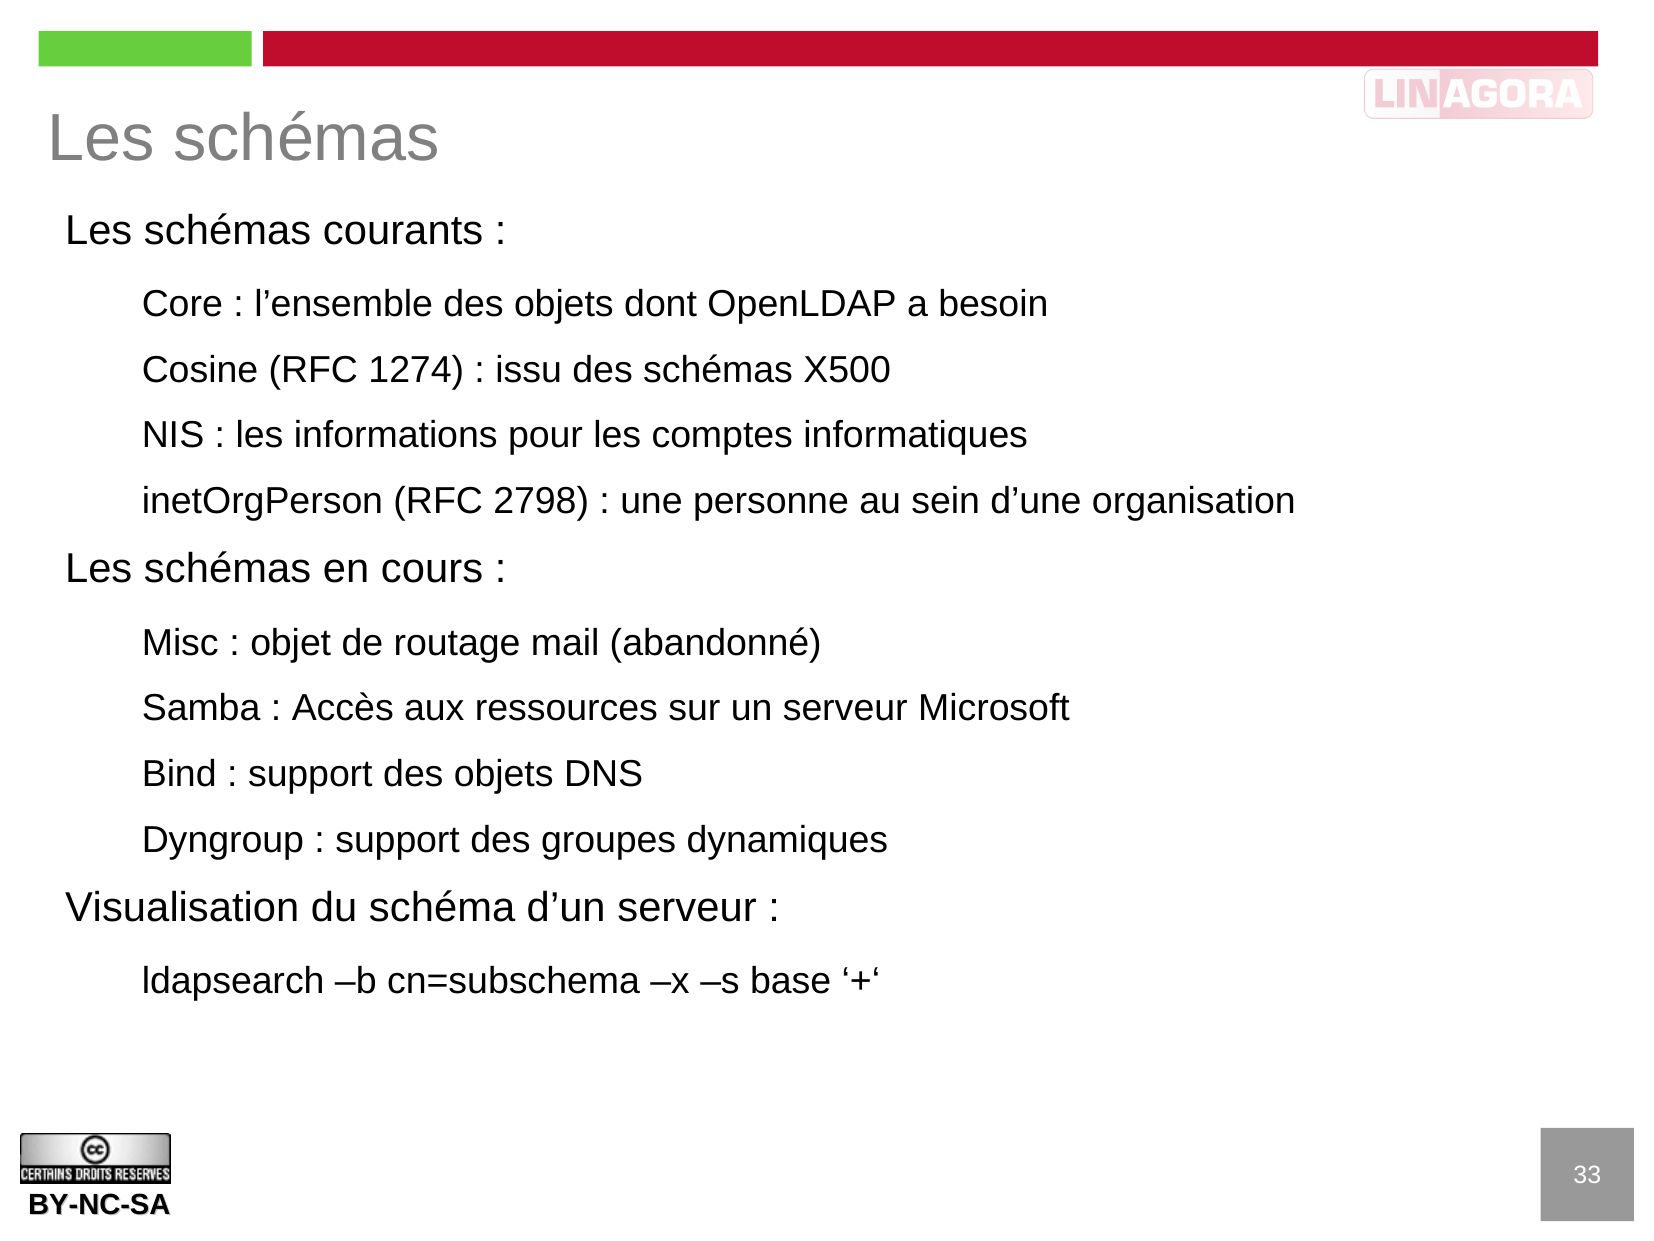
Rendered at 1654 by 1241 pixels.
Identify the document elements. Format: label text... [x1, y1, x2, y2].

picture [20, 1133, 171, 1184]
title Les schémas [47, 97, 1447, 178]
list Les schémas courants : Core : l’ensemble des objets dont OpenLDAP a besoin Cosine (RFC 1274) : issu des schémas X500 NIS : les informations pour les comptes informatiques inetOrgPerson (RFC 2798) : une personne au sein d’une organisation Les schémas en cours : Misc : objet de routage mail (abandonné) Samba : Accès aux ressources sur un serveur Microsoft Bind : support des objets DNS Dyngroup : support des groupes dynamiques Visualisation du schéma d’un serveur : ldapsearch –b cn=subschema –x –s base ‘+‘ [47, 206, 1625, 1093]
